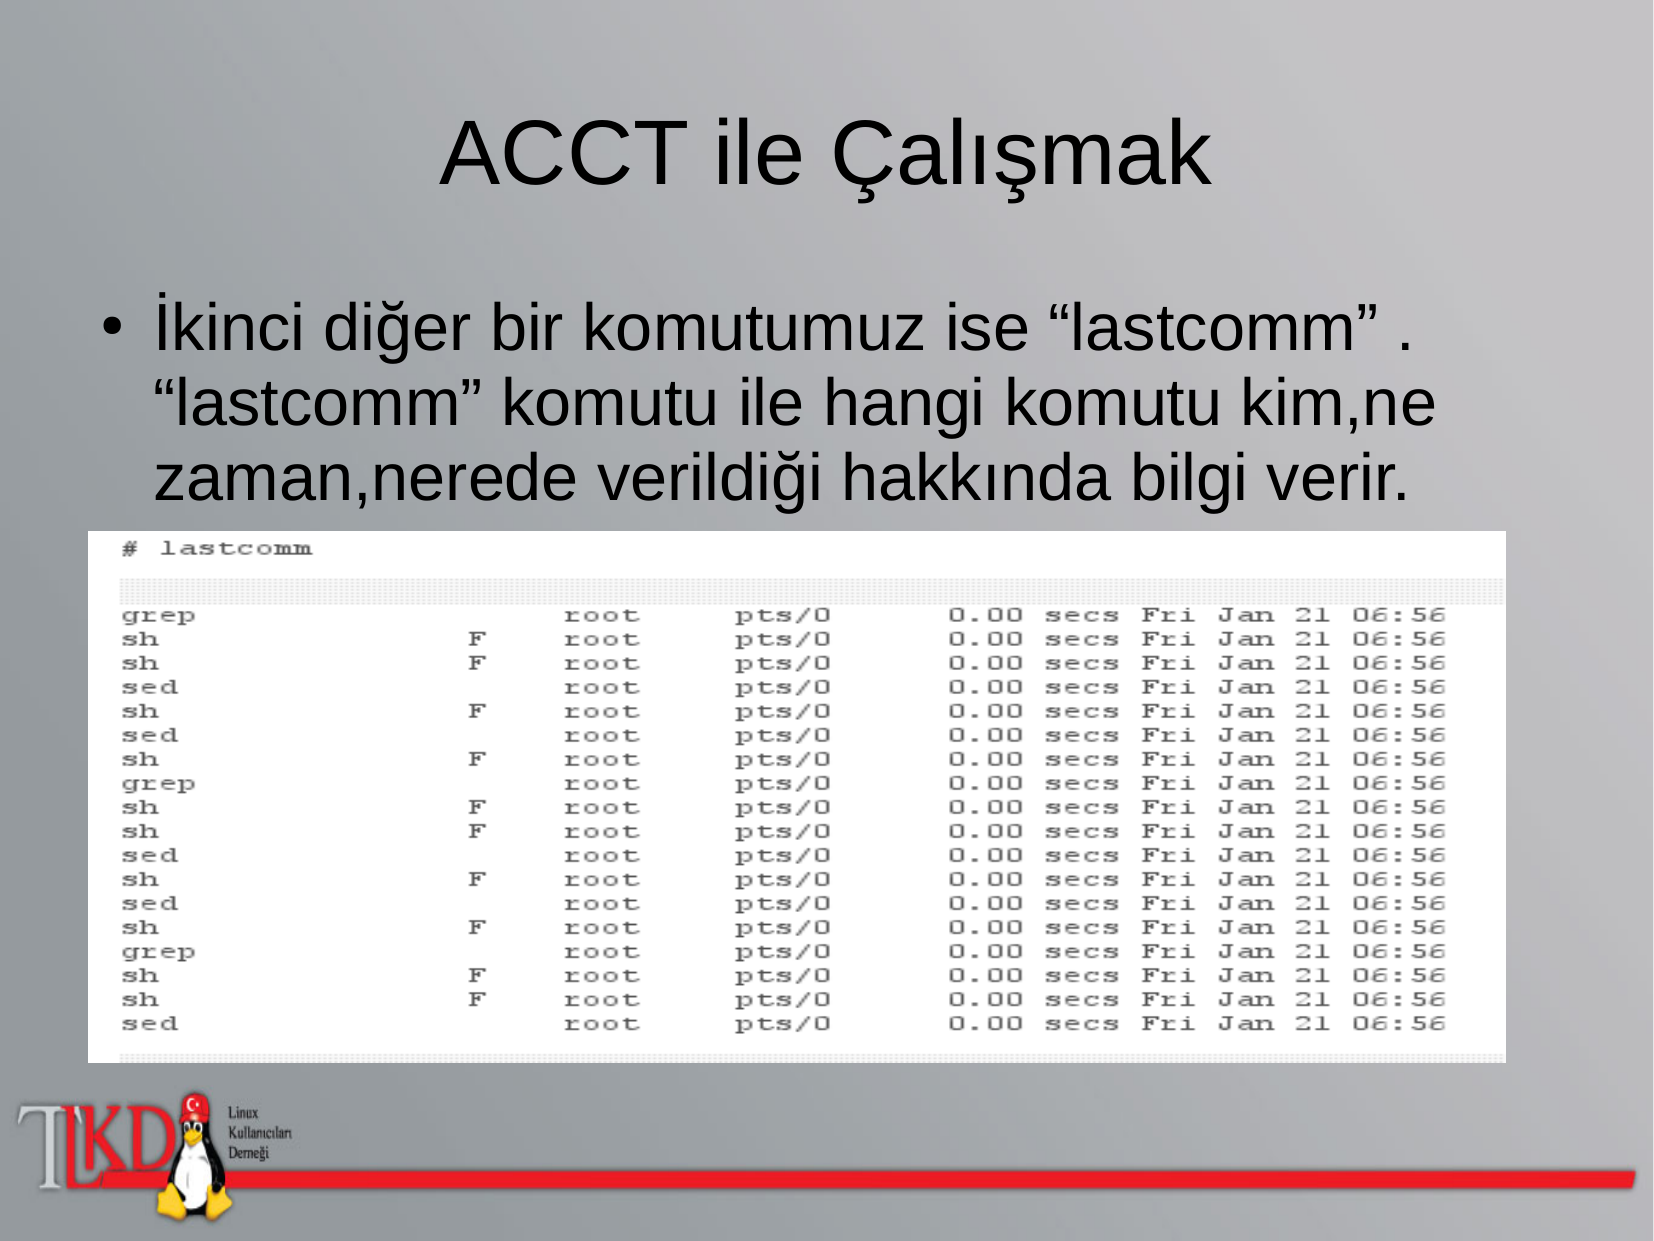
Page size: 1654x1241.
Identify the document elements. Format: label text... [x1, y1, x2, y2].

title ACCT ile Çalışmak [82, 49, 1571, 257]
picture [0, 0, 1654, 1241]
list İkinci diğer bir komutumuz ise “lastcomm” . “lastcomm” komutu ile hangi komutu kim,ne zaman,nerede verildiği hakkında bilgi verir. [82, 290, 1571, 681]
